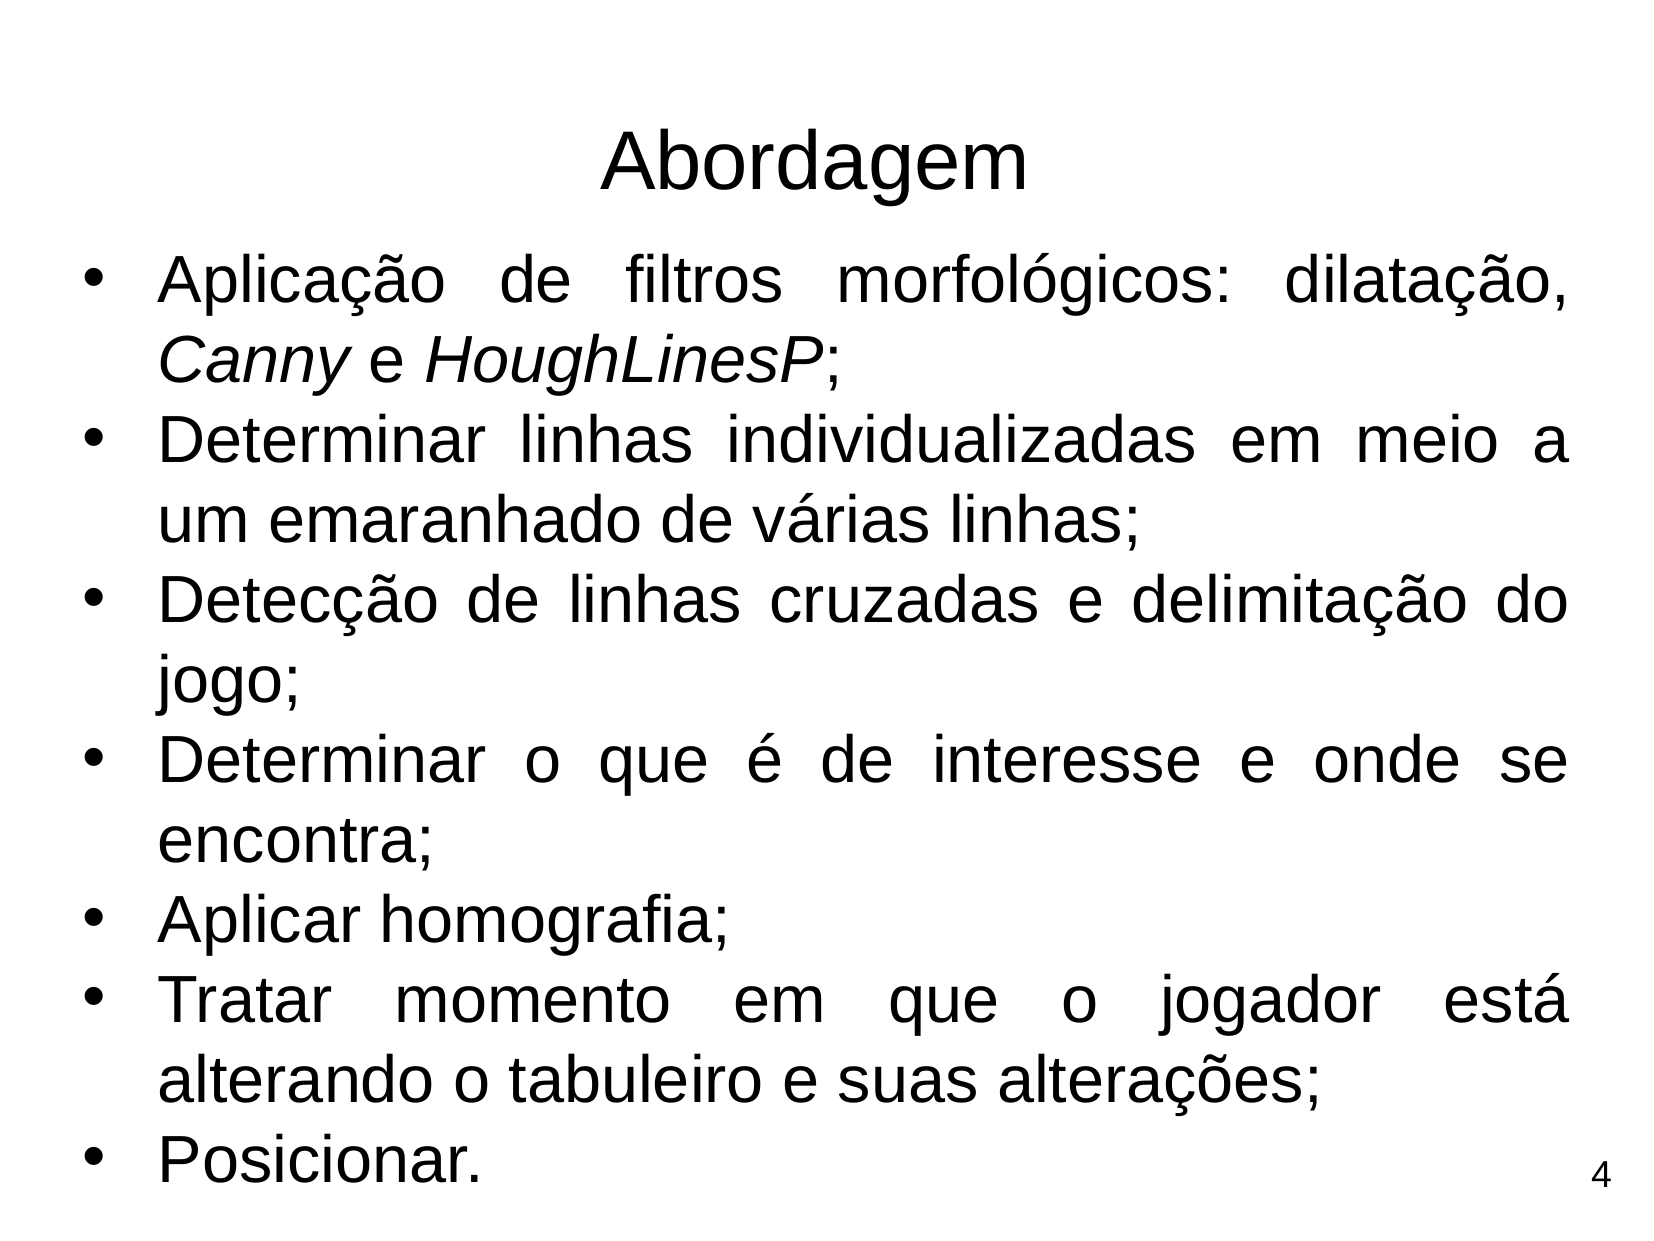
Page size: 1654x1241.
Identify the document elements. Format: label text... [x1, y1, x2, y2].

text_box Abordagem [70, 52, 1560, 260]
text_box Aplicação de filtros morfológicos: dilatação, Canny e HoughLinesP; Determinar linhas individualizadas em meio a um emaranhado de várias linhas; Detecção de linhas cruzadas e delimitação do jogo; Determinar o que é de interesse e onde se encontra; Aplicar homografia; Tratar momento em que o jogador está alterando o tabuleiro e suas alterações; Posicionar. [82, 236, 1571, 1123]
text_box <número> [968, 1146, 1627, 1217]
